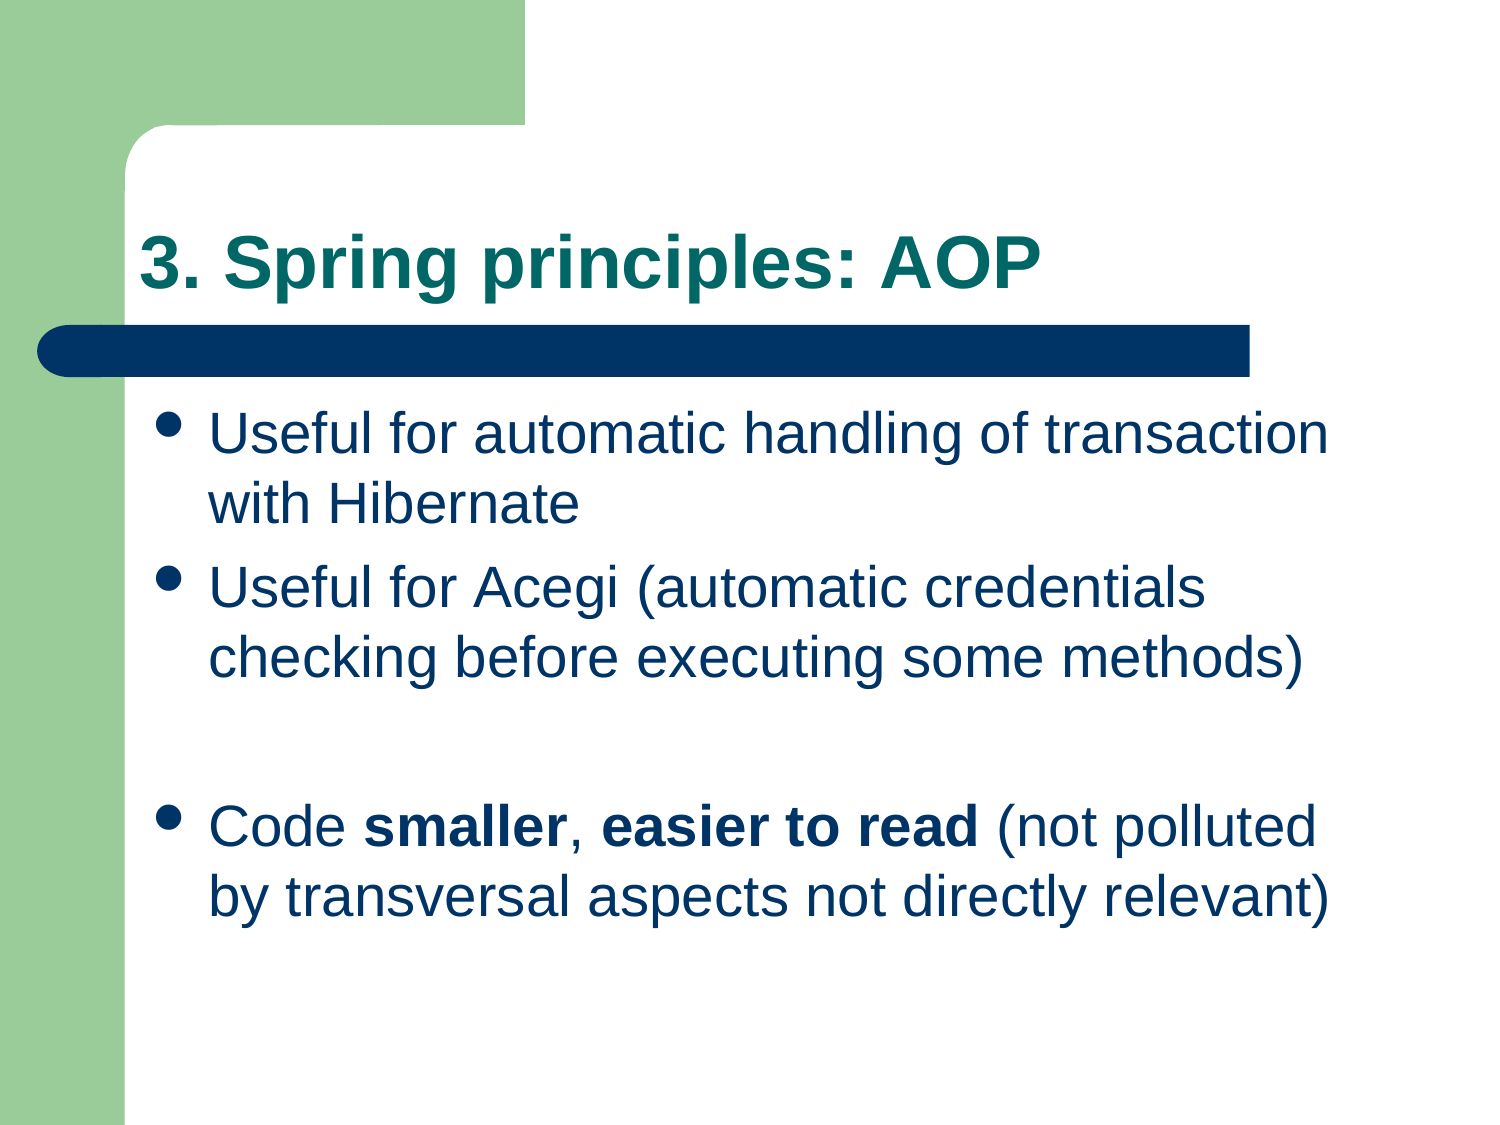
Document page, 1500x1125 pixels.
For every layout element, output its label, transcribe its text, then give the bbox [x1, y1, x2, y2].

title 3. Spring principles: AOP [124, 124, 1425, 313]
list Useful for automatic handling of transaction with Hibernate Useful for Acegi (automatic credentials checking before executing some methods) Code smaller, easier to read (not polluted by transversal aspects not directly relevant) [137, 387, 1400, 999]
